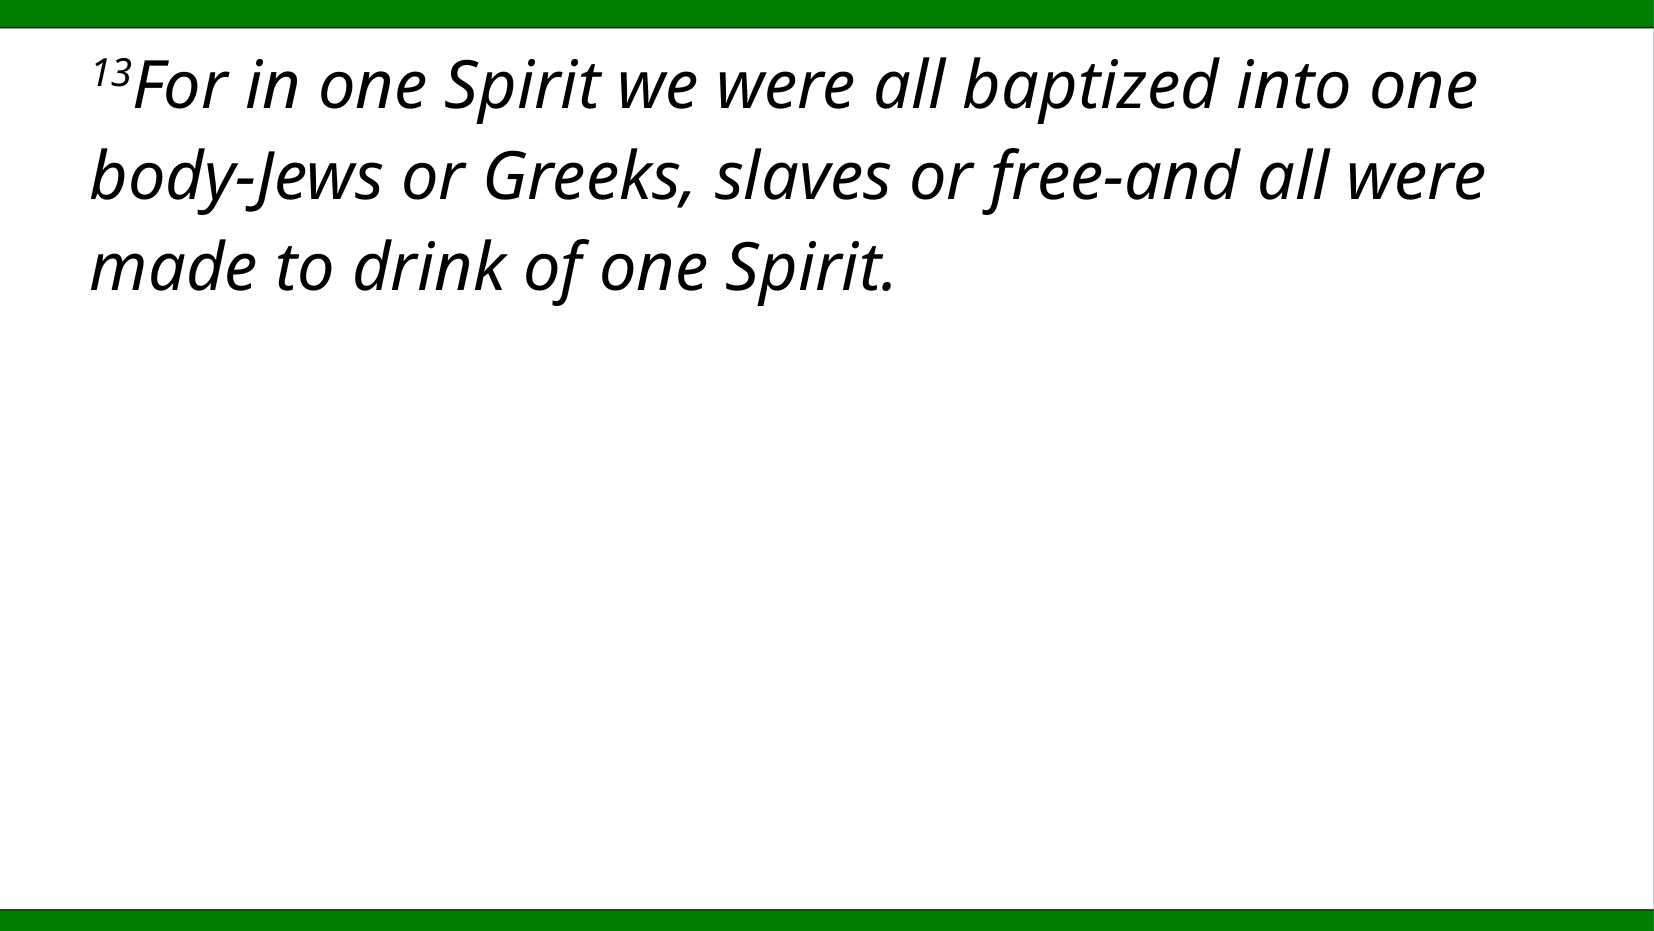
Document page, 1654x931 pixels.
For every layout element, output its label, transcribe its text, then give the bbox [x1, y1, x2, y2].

picture [0, 0, 1654, 931]
text_box 13For in one Spirit we were all baptized into one body-Jews or Greeks, slaves or free-and all were made to drink of one Spirit. [75, 30, 1591, 331]
